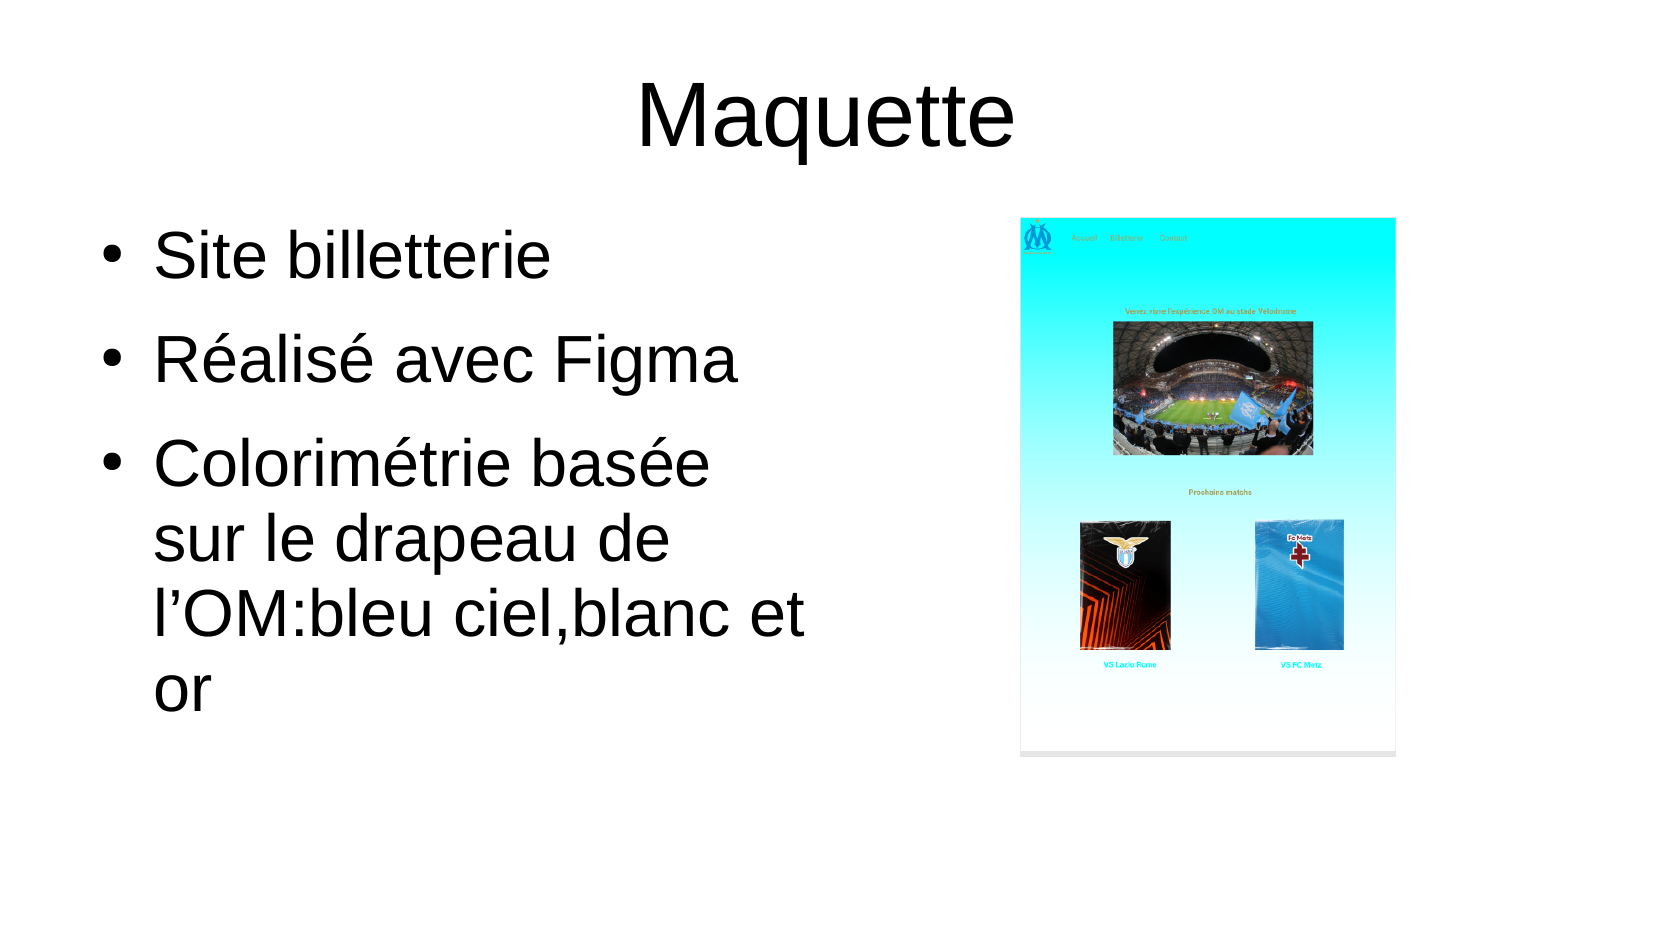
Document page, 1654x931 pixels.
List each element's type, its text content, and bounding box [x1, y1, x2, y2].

title Maquette [82, 37, 1571, 193]
picture [1020, 217, 1396, 758]
list Site billetterie Réalisé avec Figma Colorimétrie basée sur le drapeau de l’OM:bleu ciel,blanc et or [82, 217, 809, 758]
